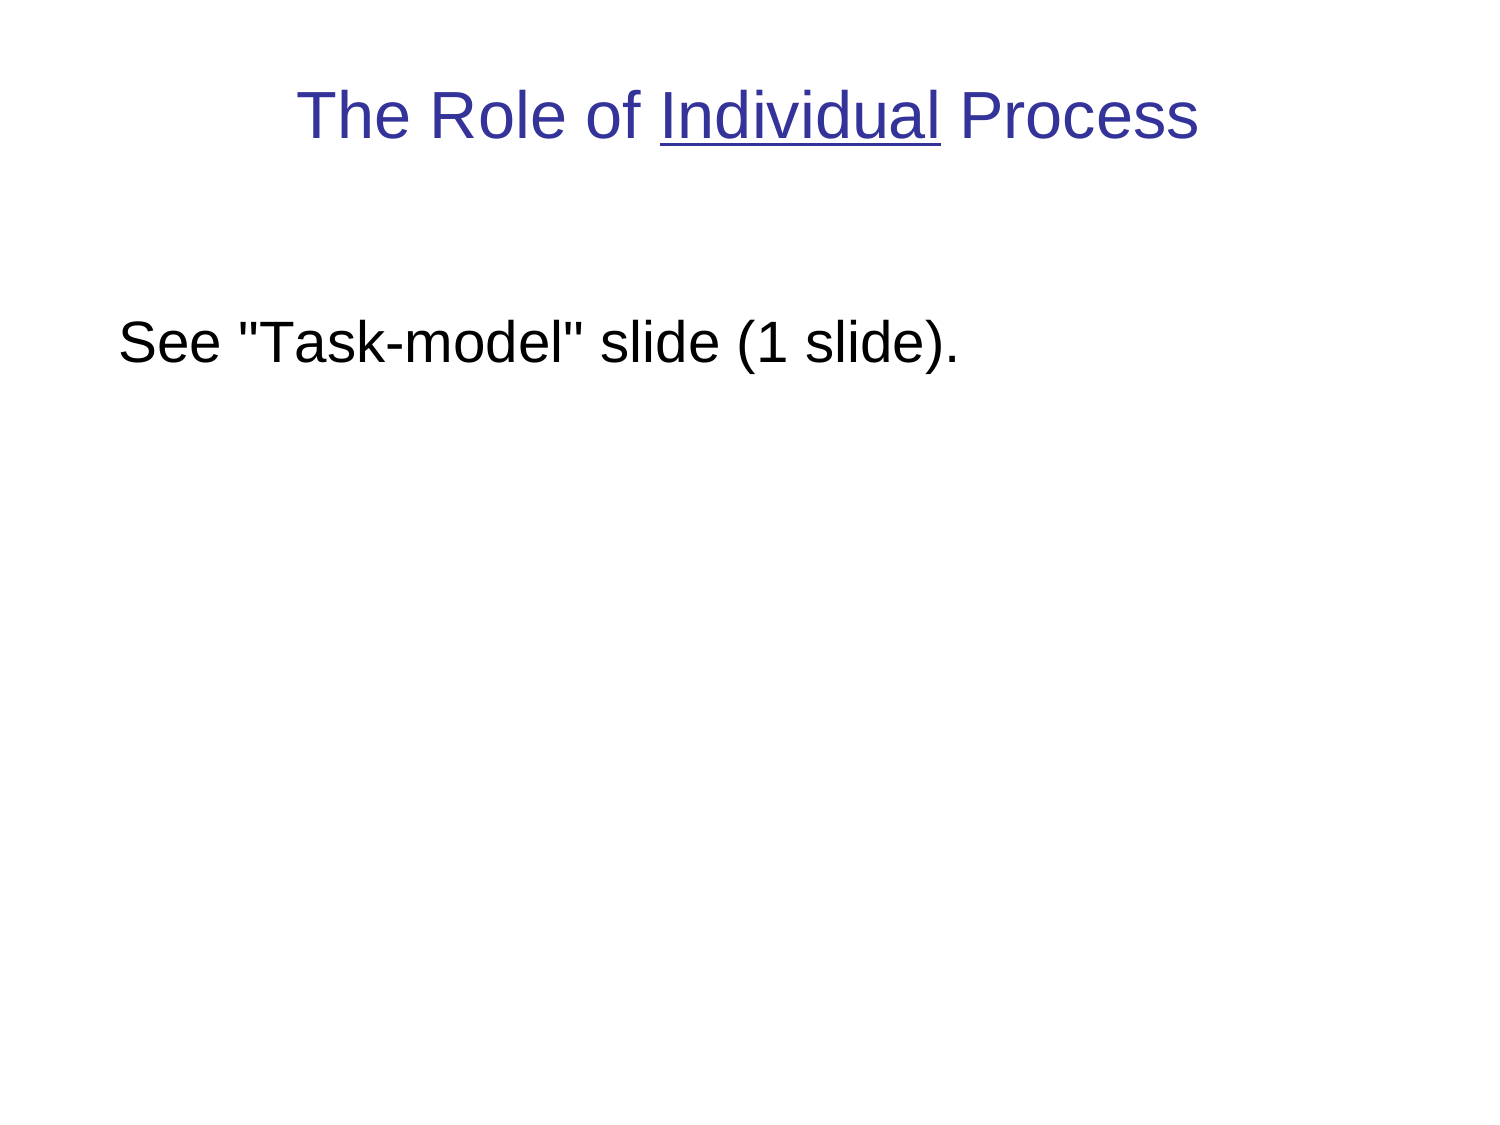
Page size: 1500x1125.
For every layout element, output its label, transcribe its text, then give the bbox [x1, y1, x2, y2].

list See "Task-model" slide (1 slide). [100, 195, 1398, 1005]
title The Role of Individual Process [100, 42, 1398, 182]
